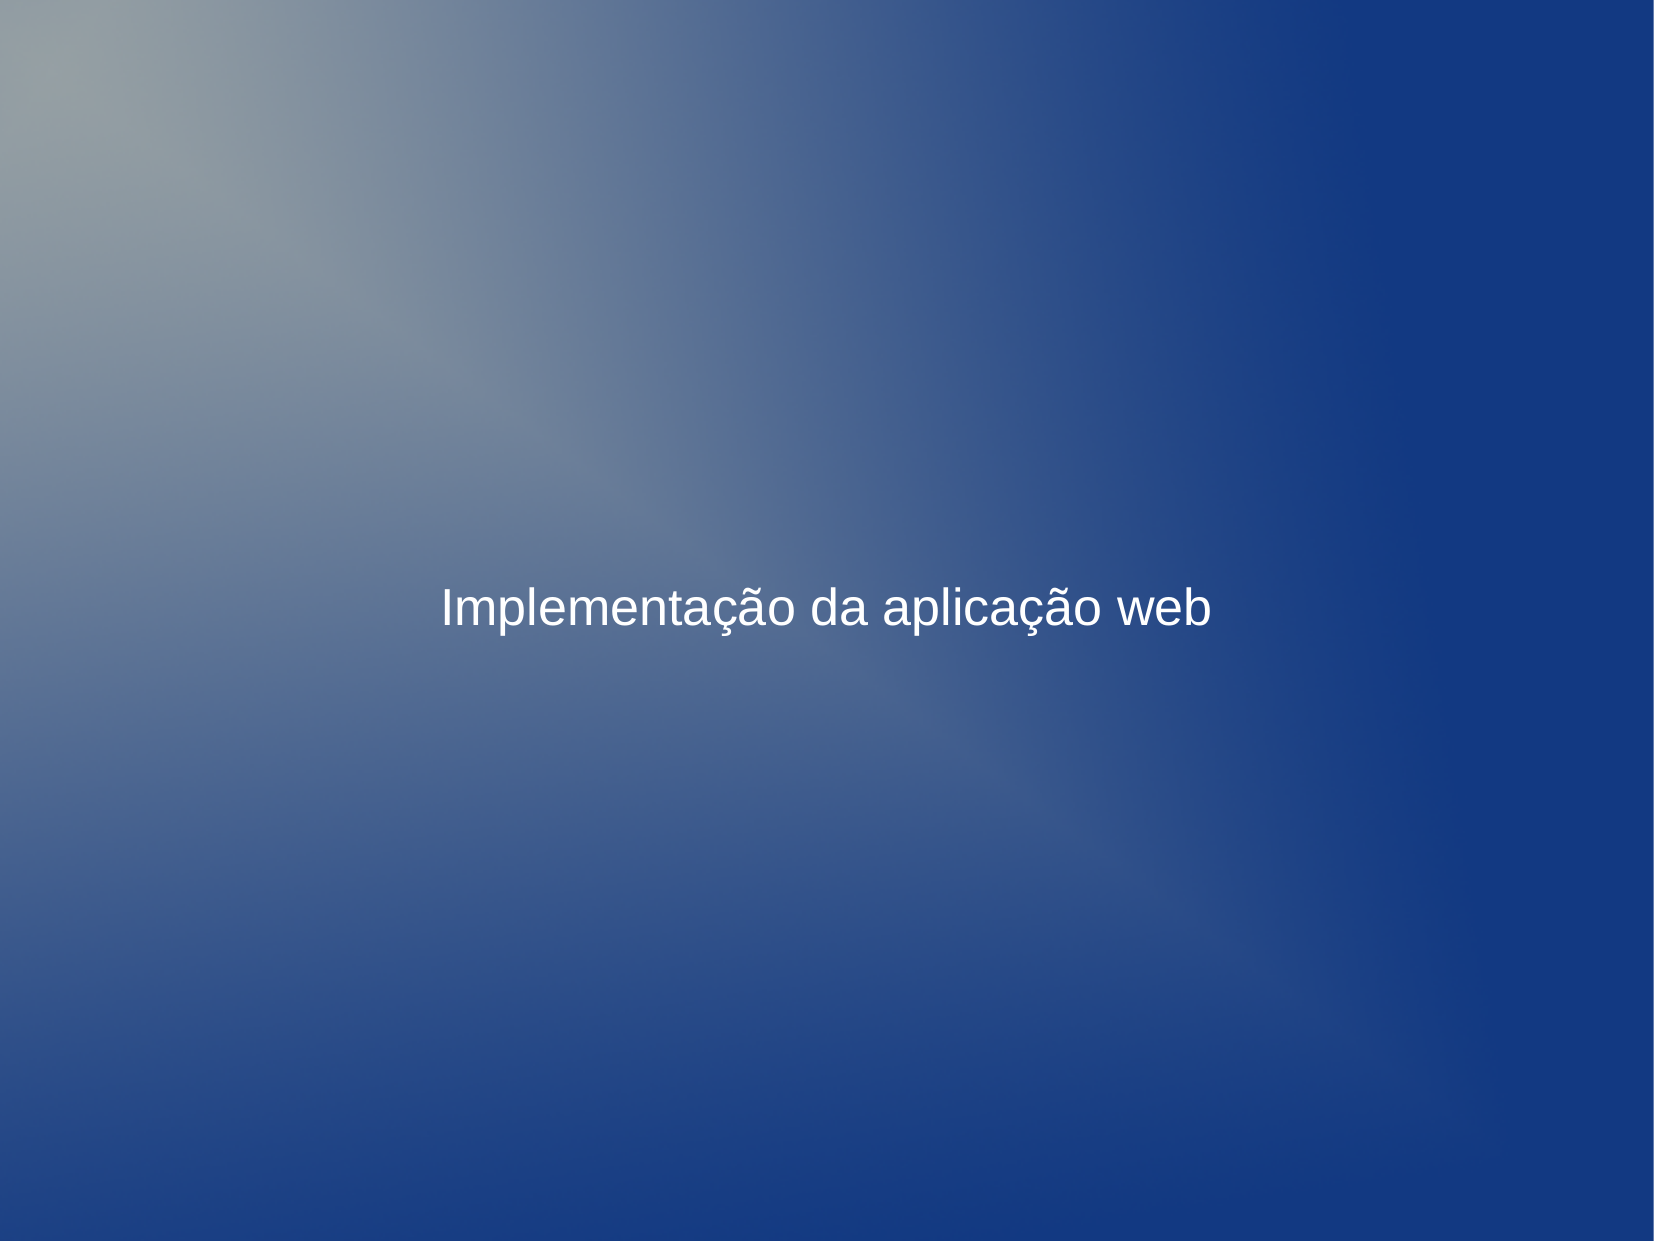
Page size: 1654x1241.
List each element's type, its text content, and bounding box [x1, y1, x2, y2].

title Implementação da aplicação web [82, 504, 1571, 712]
picture [0, 0, 1654, 1241]
